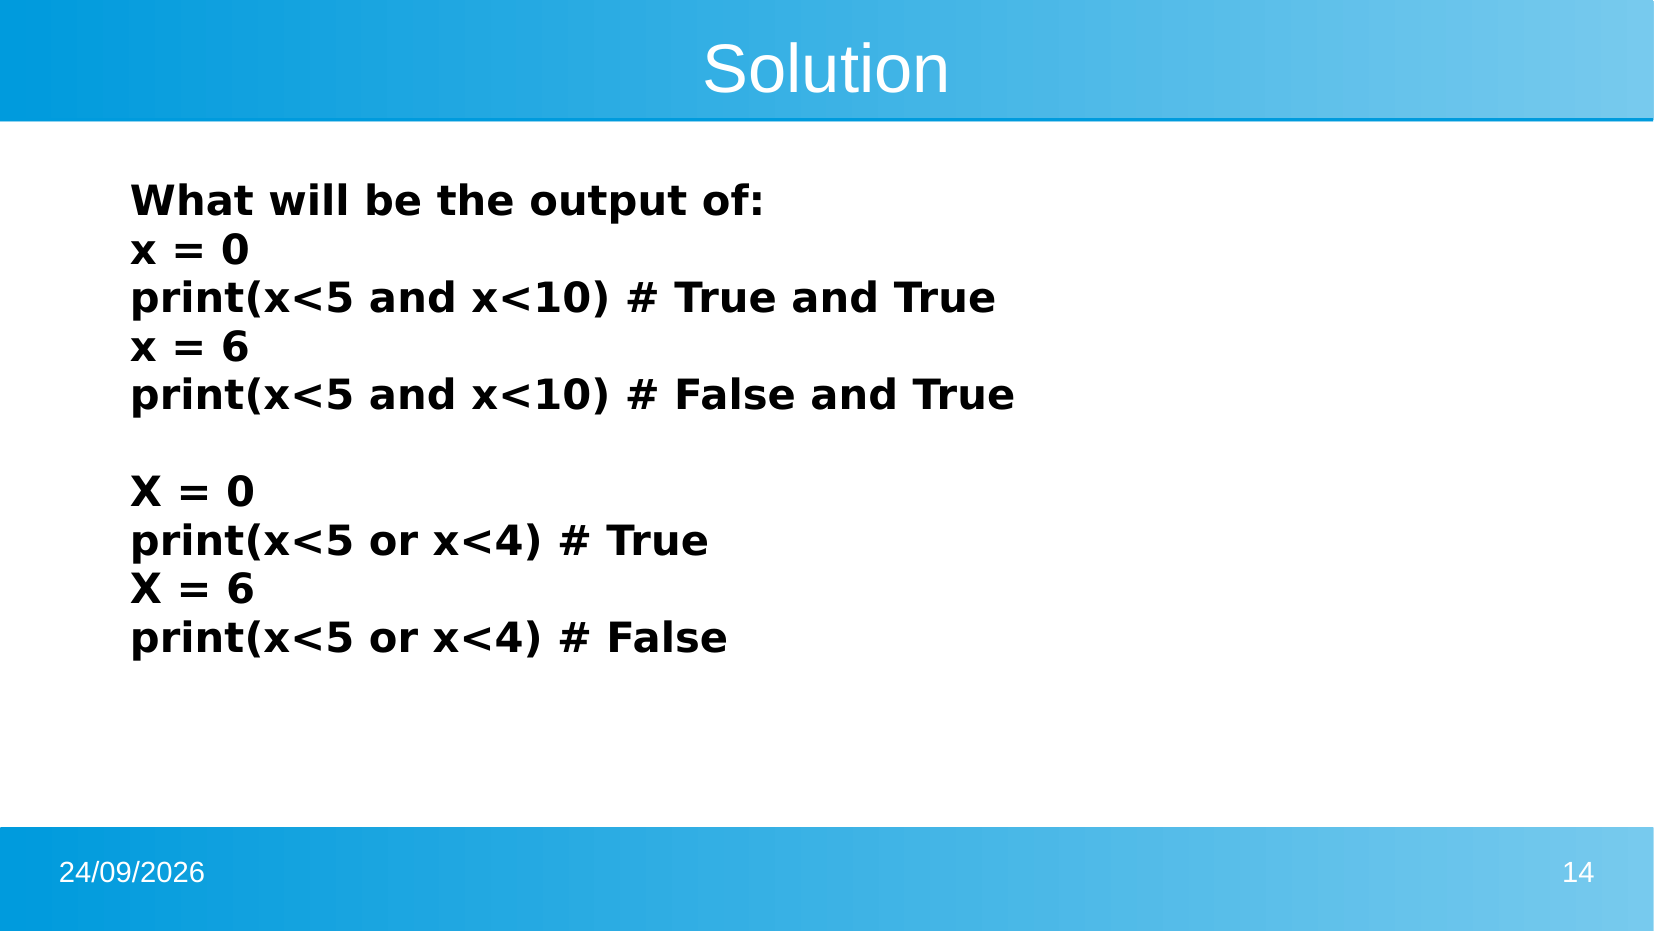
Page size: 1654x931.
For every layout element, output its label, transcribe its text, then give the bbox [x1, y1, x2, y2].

list What will be the output of: x = 0 print(x<5 and x<10) # True and True x = 6 print(x<5 and x<10) # False and True X = 0 print(x<5 or x<4) # True X = 6 print(x<5 or x<4) # False [59, 177, 1595, 768]
title Solution [59, 29, 1595, 108]
